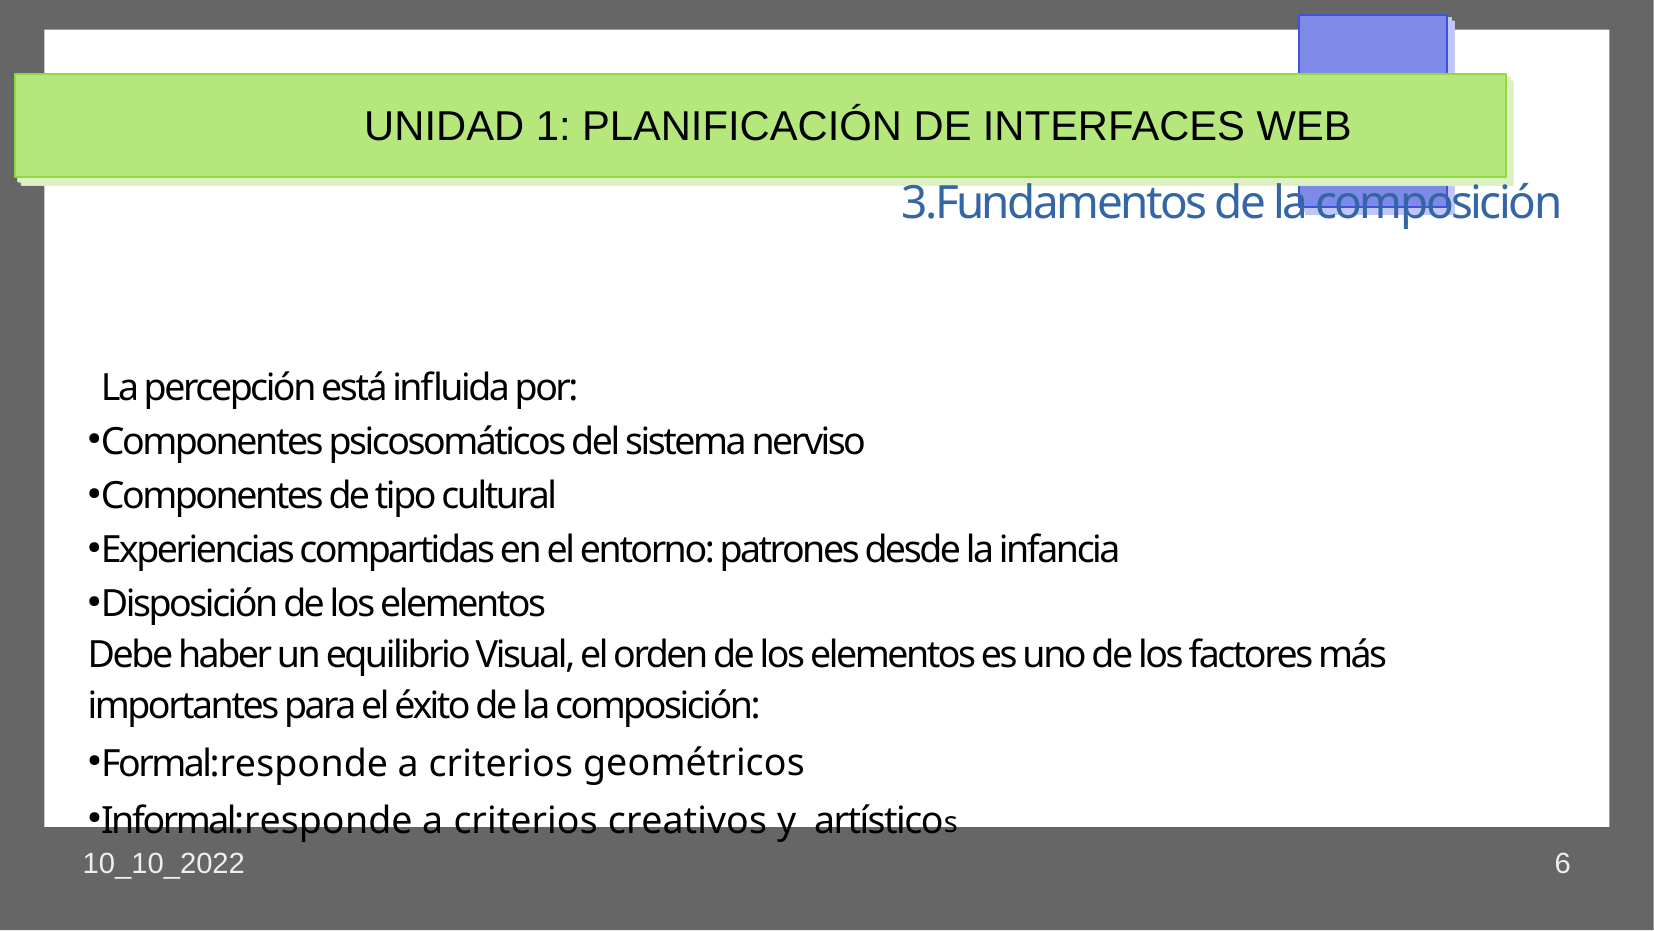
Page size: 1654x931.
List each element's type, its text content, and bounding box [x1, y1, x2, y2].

subtitle 3.Fundamentos de la composición La percepción está influida por: Componentes psicosomáticos del sistema nerviso Componentes de tipo cultural Experiencias compartidas en el entorno: patrones desde la infancia Disposición de los elementos Debe haber un equilibrio Visual, el orden de los elementos es uno de los factores más importantes para el éxito de la composición: Formal:responde a criterios geométricos Informal:responde a criterios creativos y artísticos [87, 210, 1563, 803]
title UNIDAD 1: PLANIFICACIÓN DE INTERFACES WEB [29, 73, 1447, 178]
